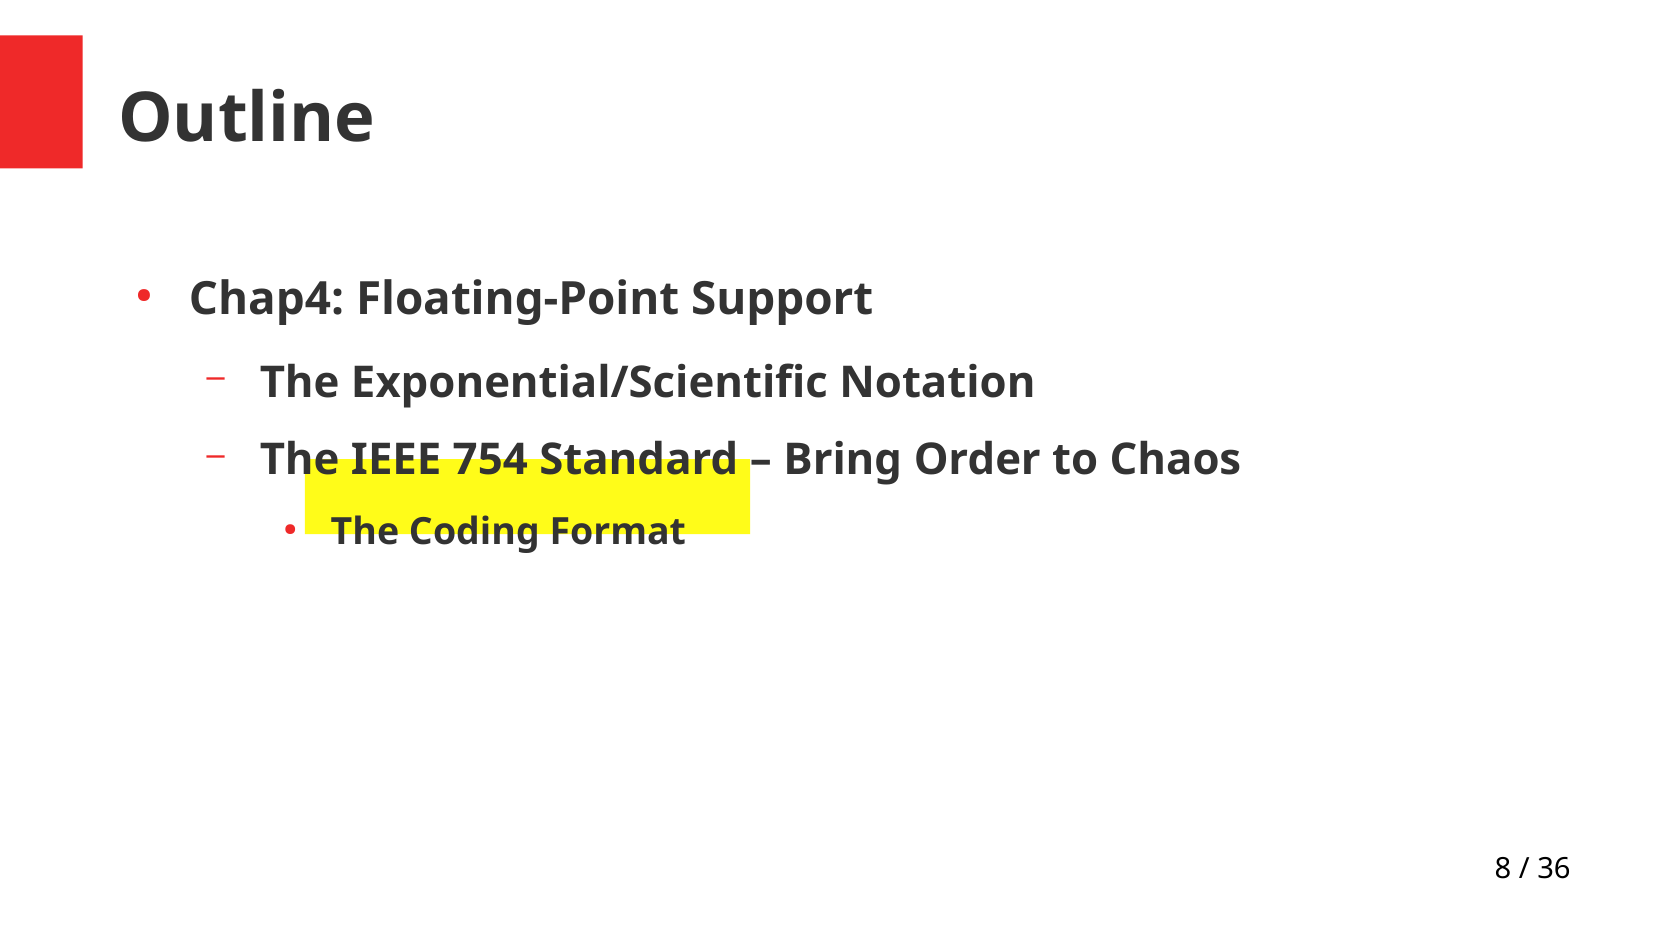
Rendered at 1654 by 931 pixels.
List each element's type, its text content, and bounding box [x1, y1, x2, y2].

title Outline [118, 37, 1571, 193]
list Chap4: Floating-Point Support The Exponential/Scientific Notation The IEEE 754 Standard – Bring Order to Chaos The Coding Format [118, 265, 1536, 806]
